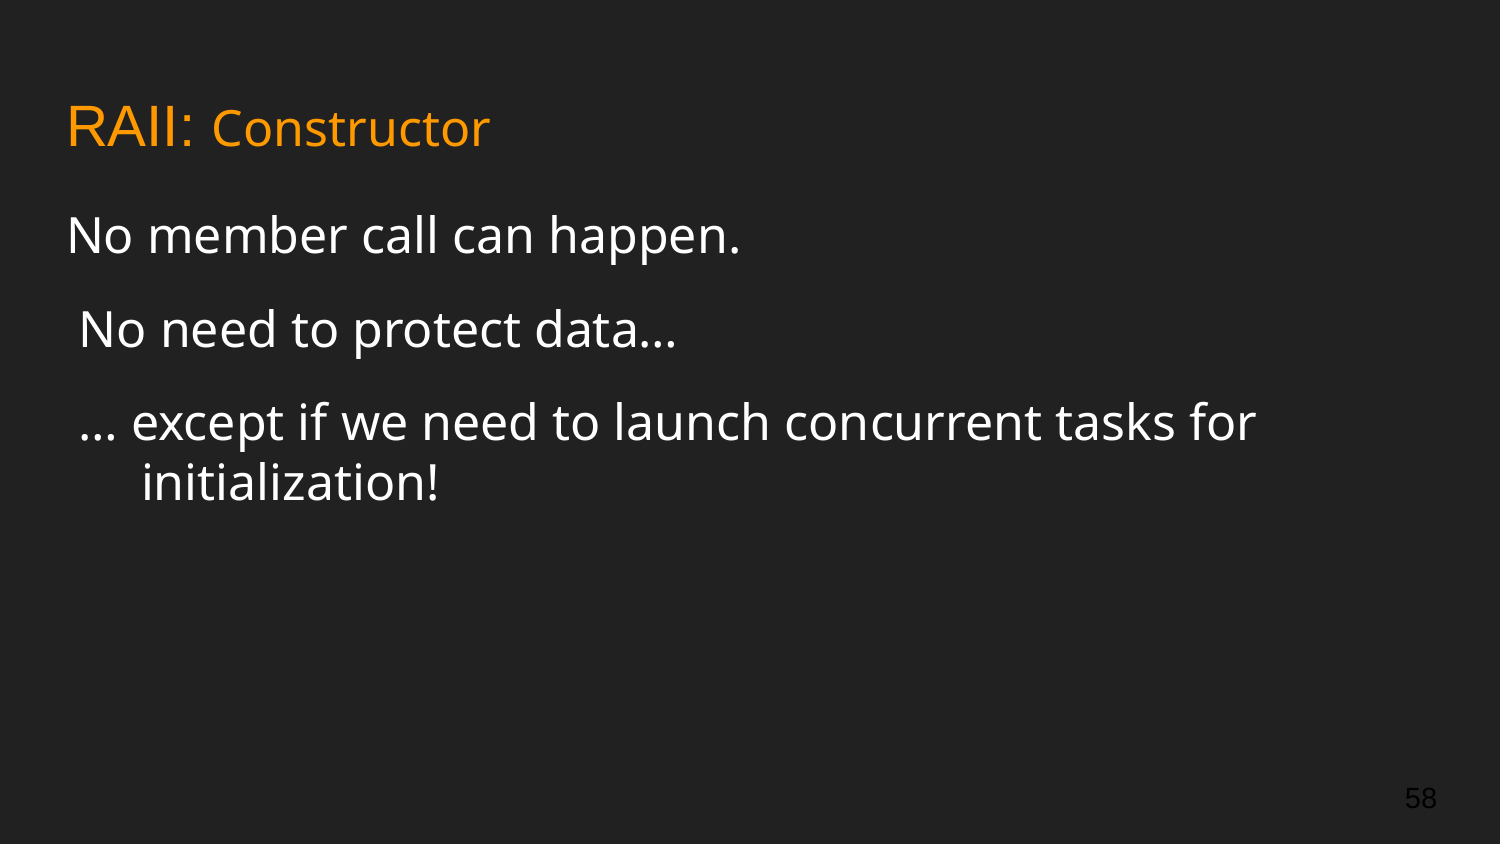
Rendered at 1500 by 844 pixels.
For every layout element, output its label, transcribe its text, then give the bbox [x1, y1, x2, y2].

list No member call can happen. No need to protect data… … except if we need to launch concurrent tasks for initialization! [51, 189, 1449, 750]
title RAII: Constructor [51, 72, 1449, 167]
slide_number <number> [1389, 764, 1480, 830]
